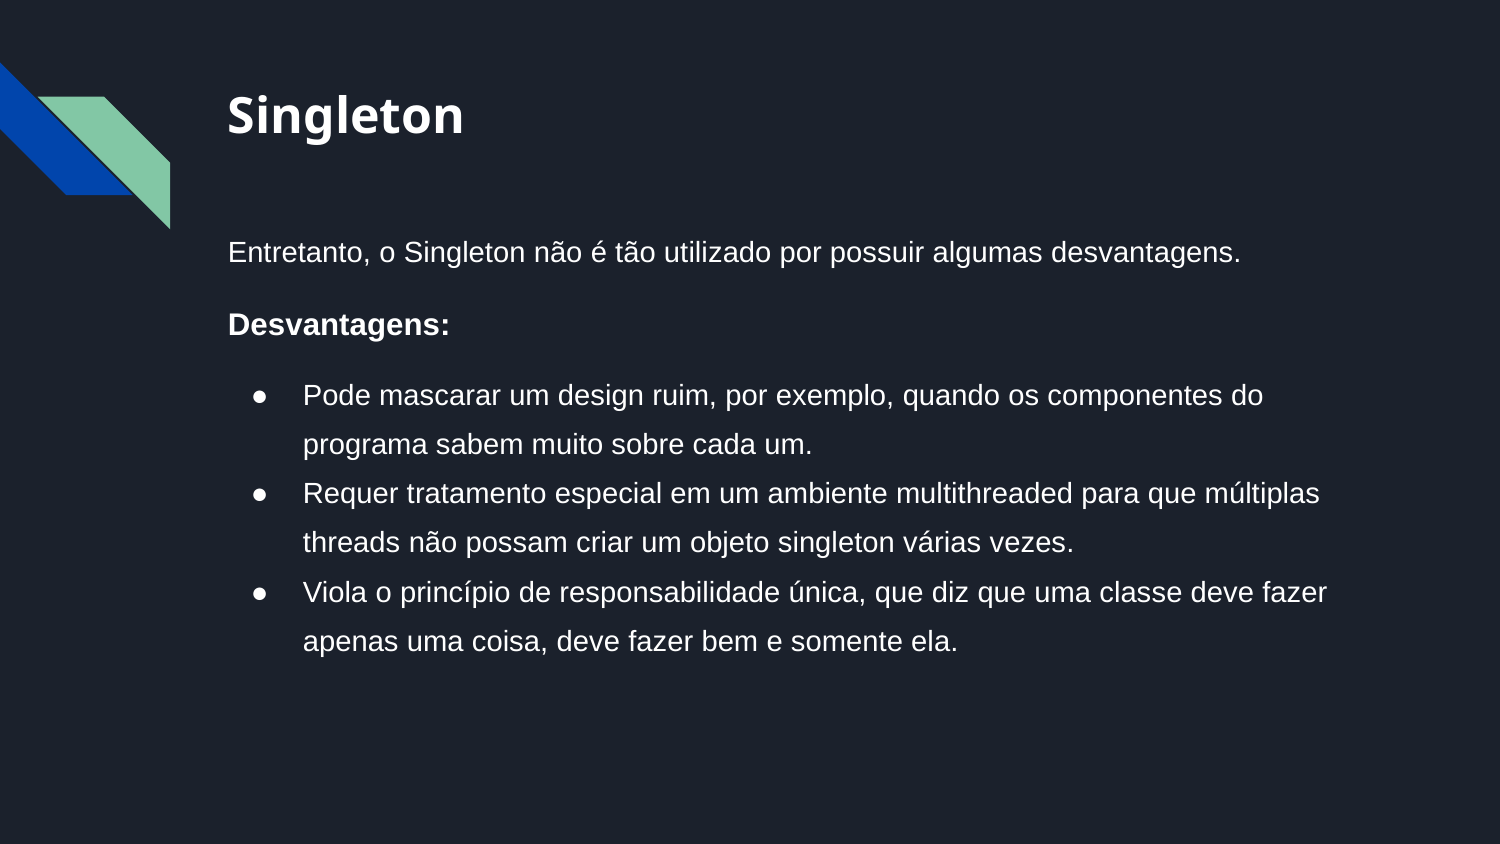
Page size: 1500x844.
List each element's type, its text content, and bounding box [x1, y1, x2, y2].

list Entretanto, o Singleton não é tão utilizado por possuir algumas desvantagens. Desvantagens: Pode mascarar um design ruim, por exemplo, quando os componentes do programa sabem muito sobre cada um. Requer tratamento especial em um ambiente multithreaded para que múltiplas threads não possam criar um objeto singleton várias vezes. Viola o princípio de responsabilidade única, que diz que uma classe deve fazer apenas uma coisa, deve fazer bem e somente ela. [212, 204, 1368, 770]
title Singleton [212, 64, 1368, 192]
